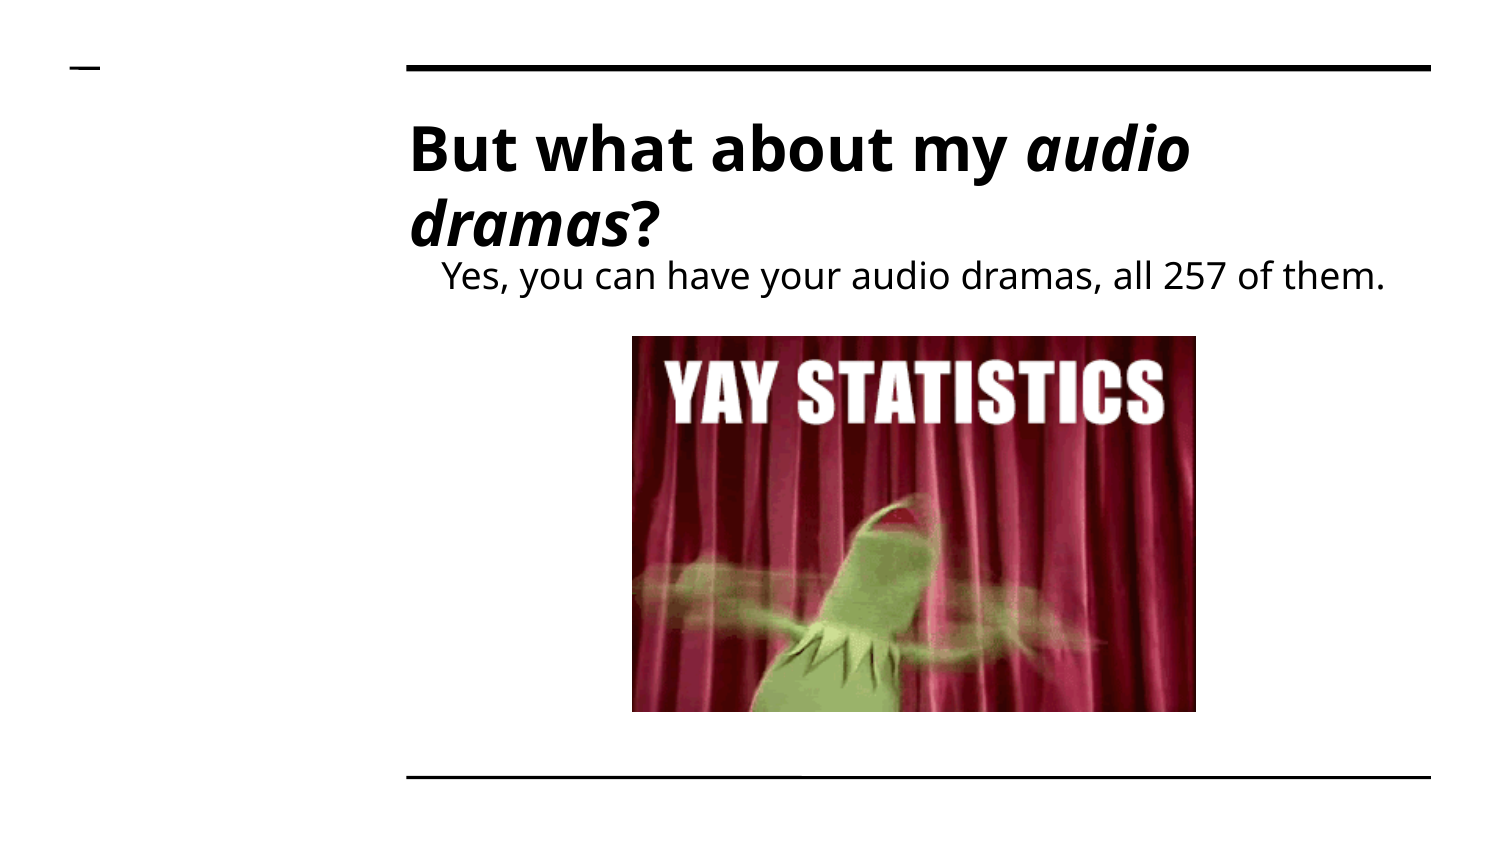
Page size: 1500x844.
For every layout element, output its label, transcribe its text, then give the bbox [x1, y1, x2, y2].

title But what about my audio dramas? [393, 94, 1456, 199]
list Yes, you can have your audio dramas, all 257 of them. [395, 236, 1433, 730]
picture [632, 336, 1196, 712]
